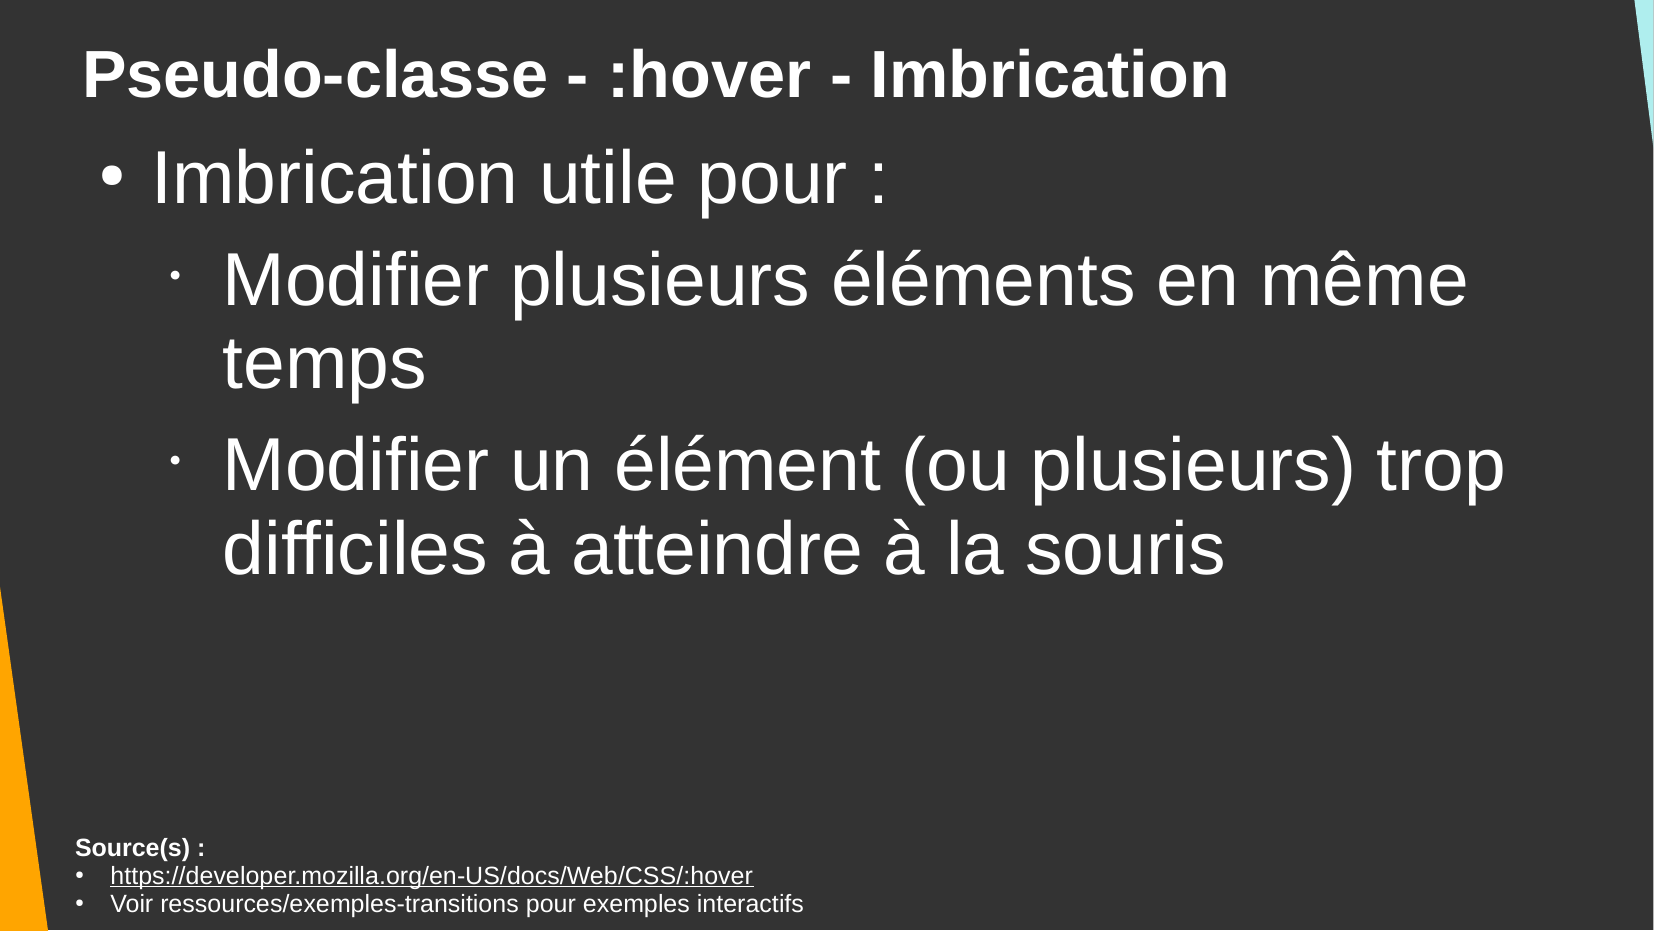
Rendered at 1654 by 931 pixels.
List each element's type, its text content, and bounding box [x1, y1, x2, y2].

text_box Source(s) : https://developer.mozilla.org/en-US/docs/Web/CSS/:hover Voir ressources/exemples-transitions pour exemples interactifs [60, 826, 1546, 926]
text_box [1634, 0, 1654, 153]
title Pseudo-classe - :hover - Imbrication [82, 37, 1571, 114]
list Imbrication utile pour : Modifier plusieurs éléments en même temps Modifier un élément (ou plusieurs) trop difficiles à atteindre à la souris [80, 135, 1620, 626]
text_box [0, 586, 49, 931]
